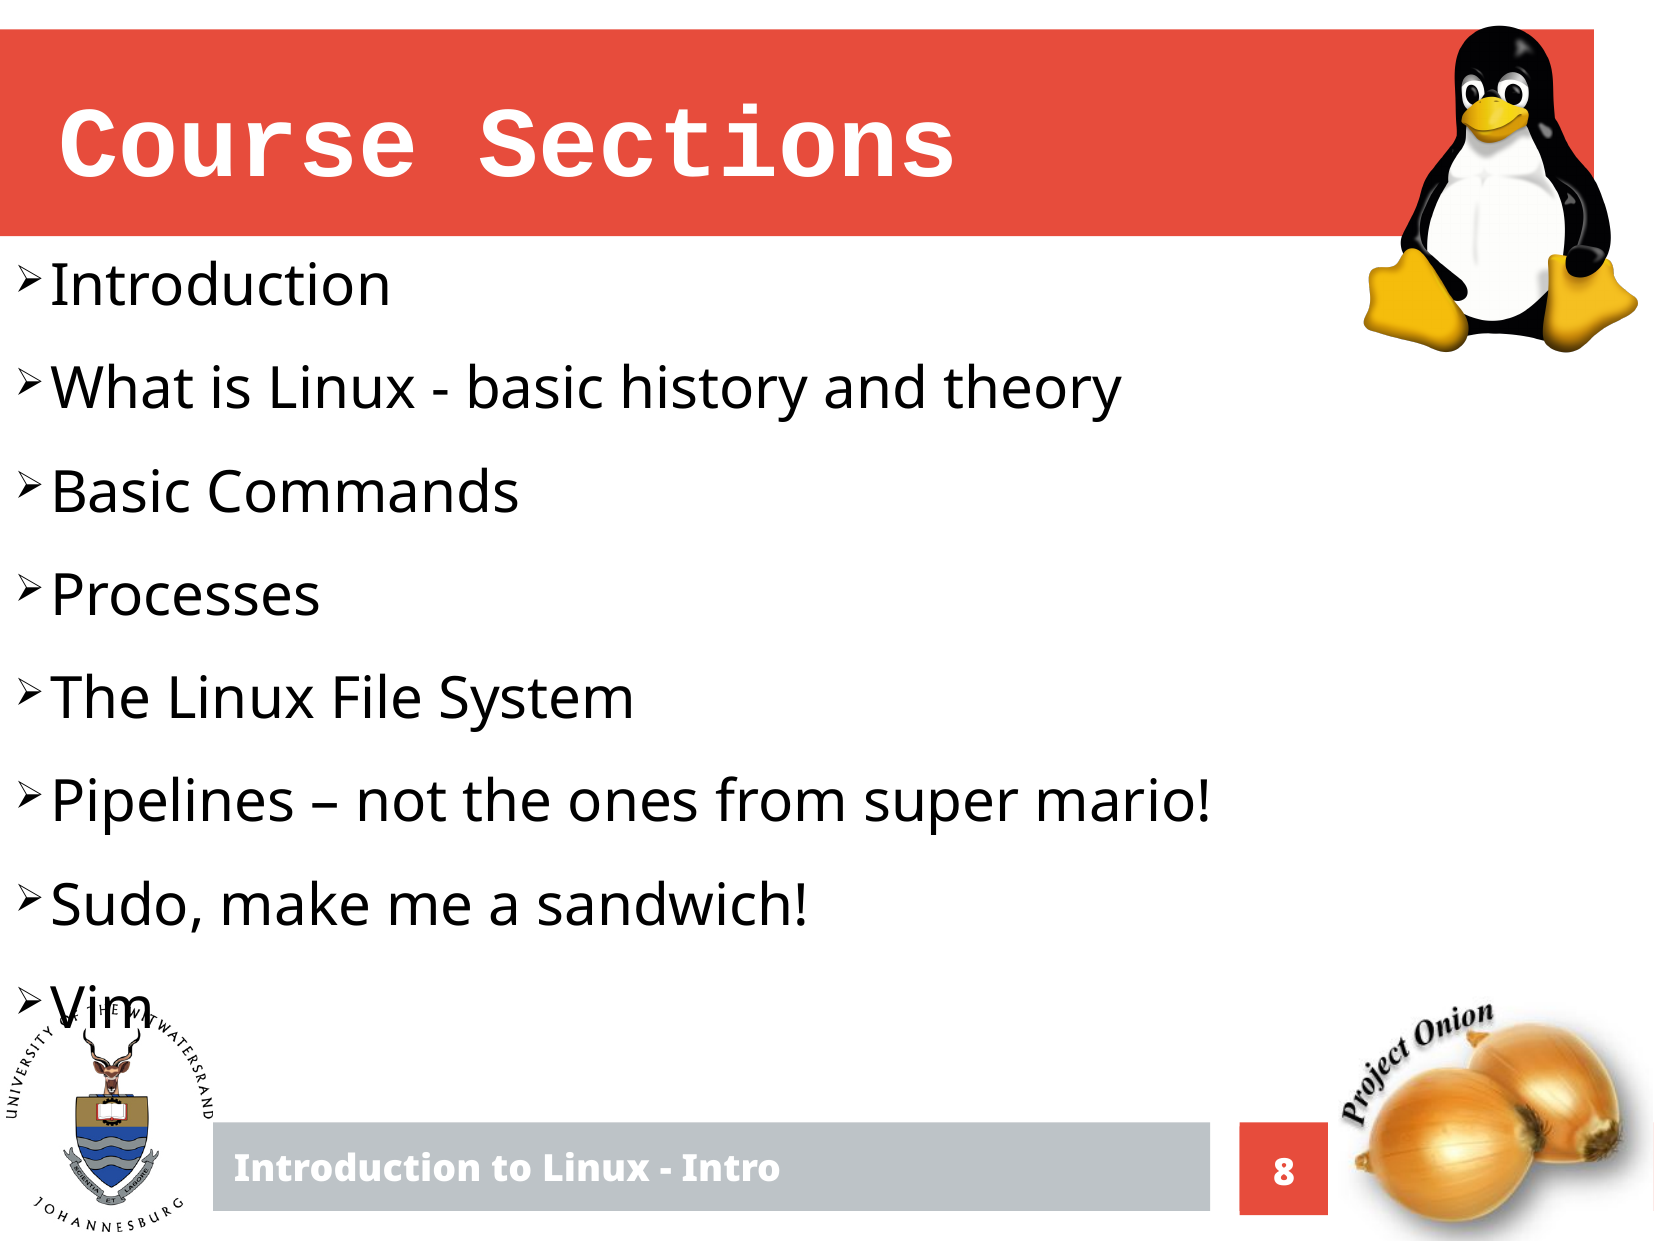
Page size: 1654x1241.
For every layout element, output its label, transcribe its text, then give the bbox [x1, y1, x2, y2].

picture [1328, 986, 1653, 1241]
picture [1345, 4, 1653, 367]
subtitle [54, 1102, 1561, 1186]
picture [6, 1102, 213, 1232]
title Course Sections [58, 59, 1345, 207]
text_box Introduction What is Linux - basic history and theory Basic Commands Processes The Linux File System Pipelines – not the ones from super mario! Sudo, make me a sandwich! Vim [0, 236, 1602, 1102]
